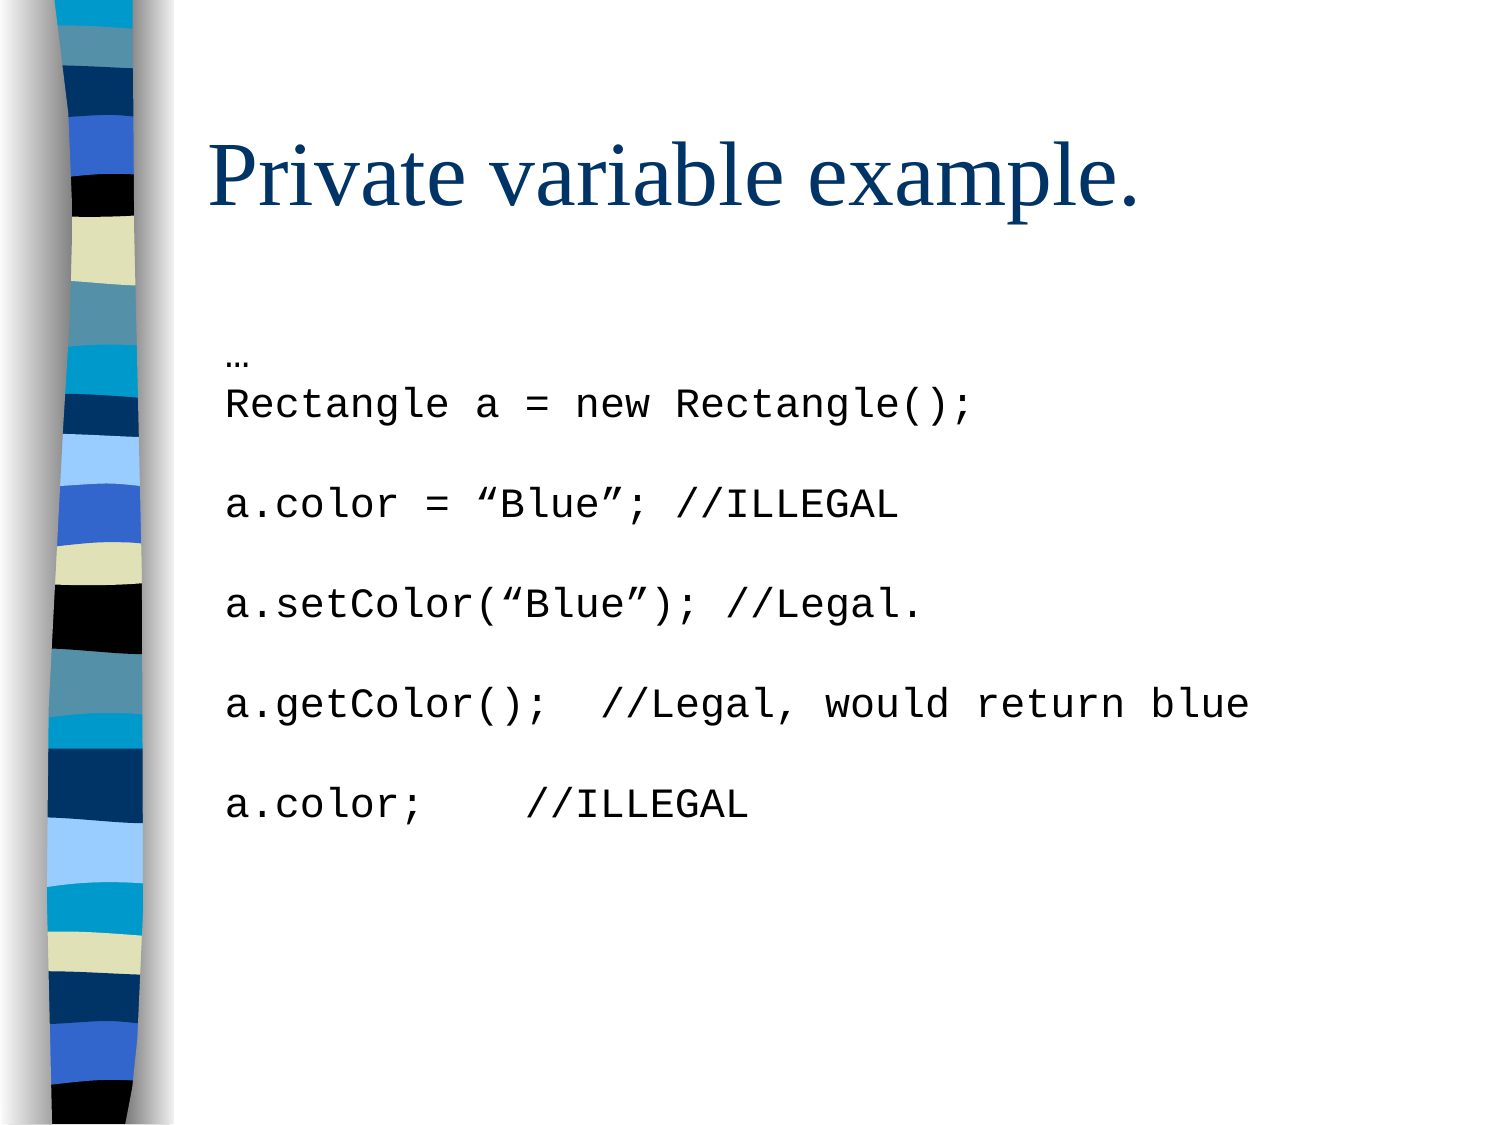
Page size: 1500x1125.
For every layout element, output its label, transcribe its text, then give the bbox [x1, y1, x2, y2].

title Private variable example. [192, 74, 1468, 263]
text_box … Rectangle a = new Rectangle(); a.color = “Blue”; //ILLEGAL a.setColor(“Blue”); //Legal. a.getColor(); //Legal, would return blue a.color; //ILLEGAL [210, 318, 1265, 834]
